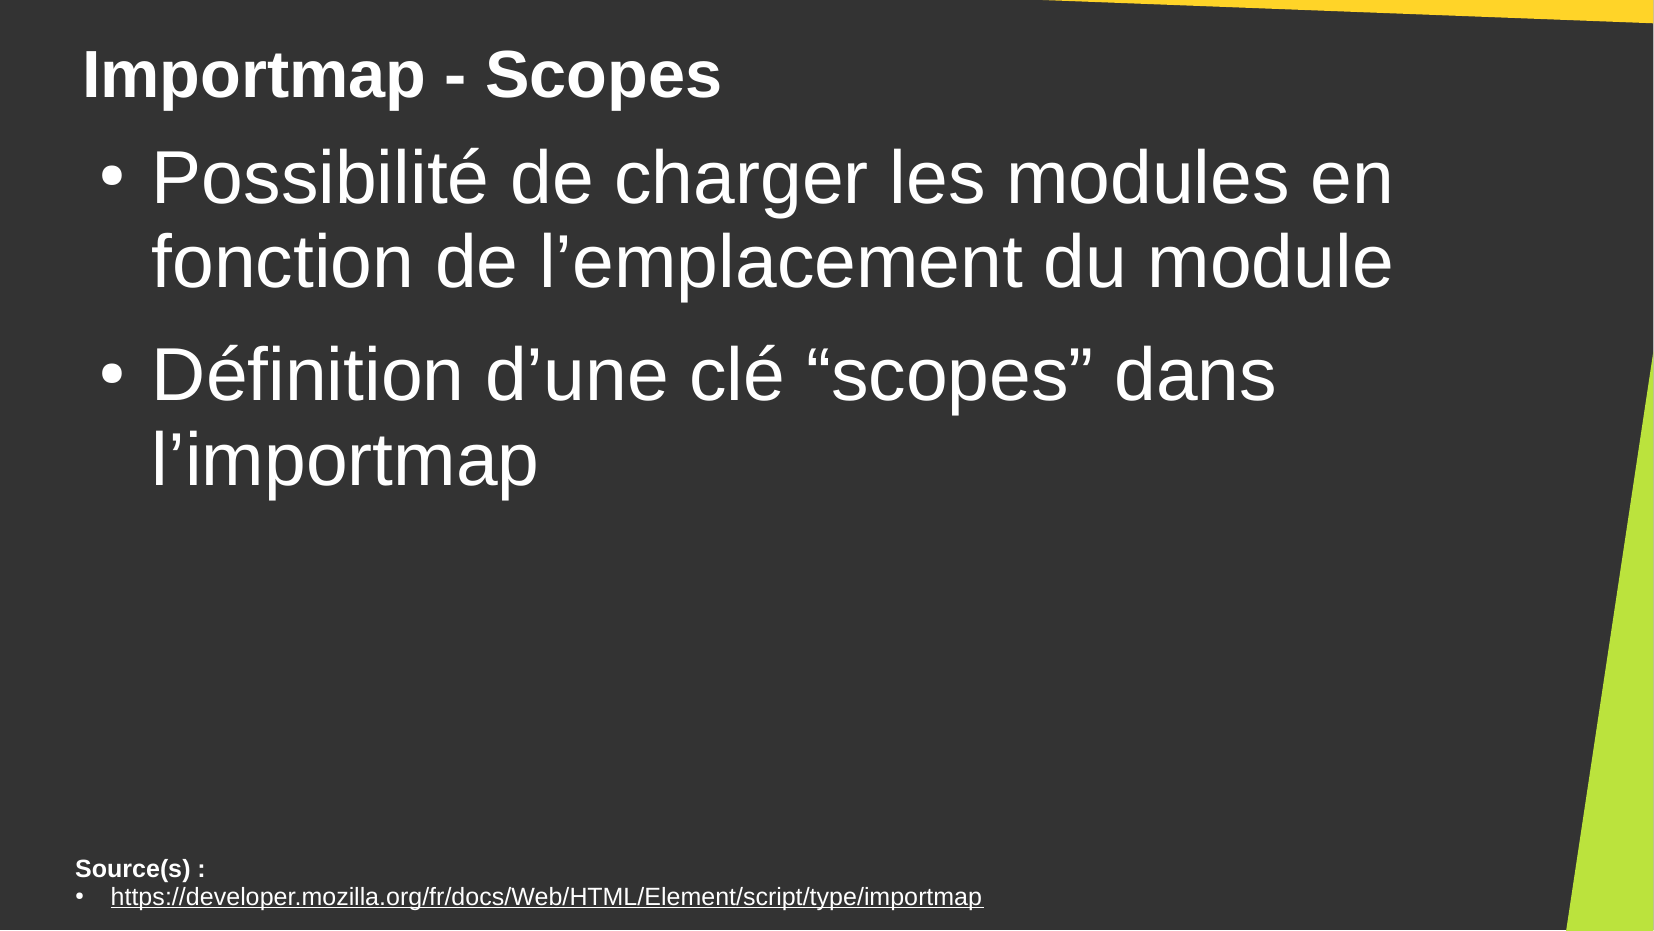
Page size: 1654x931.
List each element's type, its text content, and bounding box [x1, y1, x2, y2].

list Possibilité de charger les modules en fonction de l’emplacement du module Définition d’une clé “scopes” dans l’importmap [80, 135, 1560, 816]
text_box [1566, 347, 1654, 931]
title Importmap - Scopes [82, 37, 792, 115]
text_box [1042, 0, 1654, 24]
text_box Source(s) : https://developer.mozilla.org/fr/docs/Web/HTML/Element/script/type/importmap [60, 809, 1546, 919]
